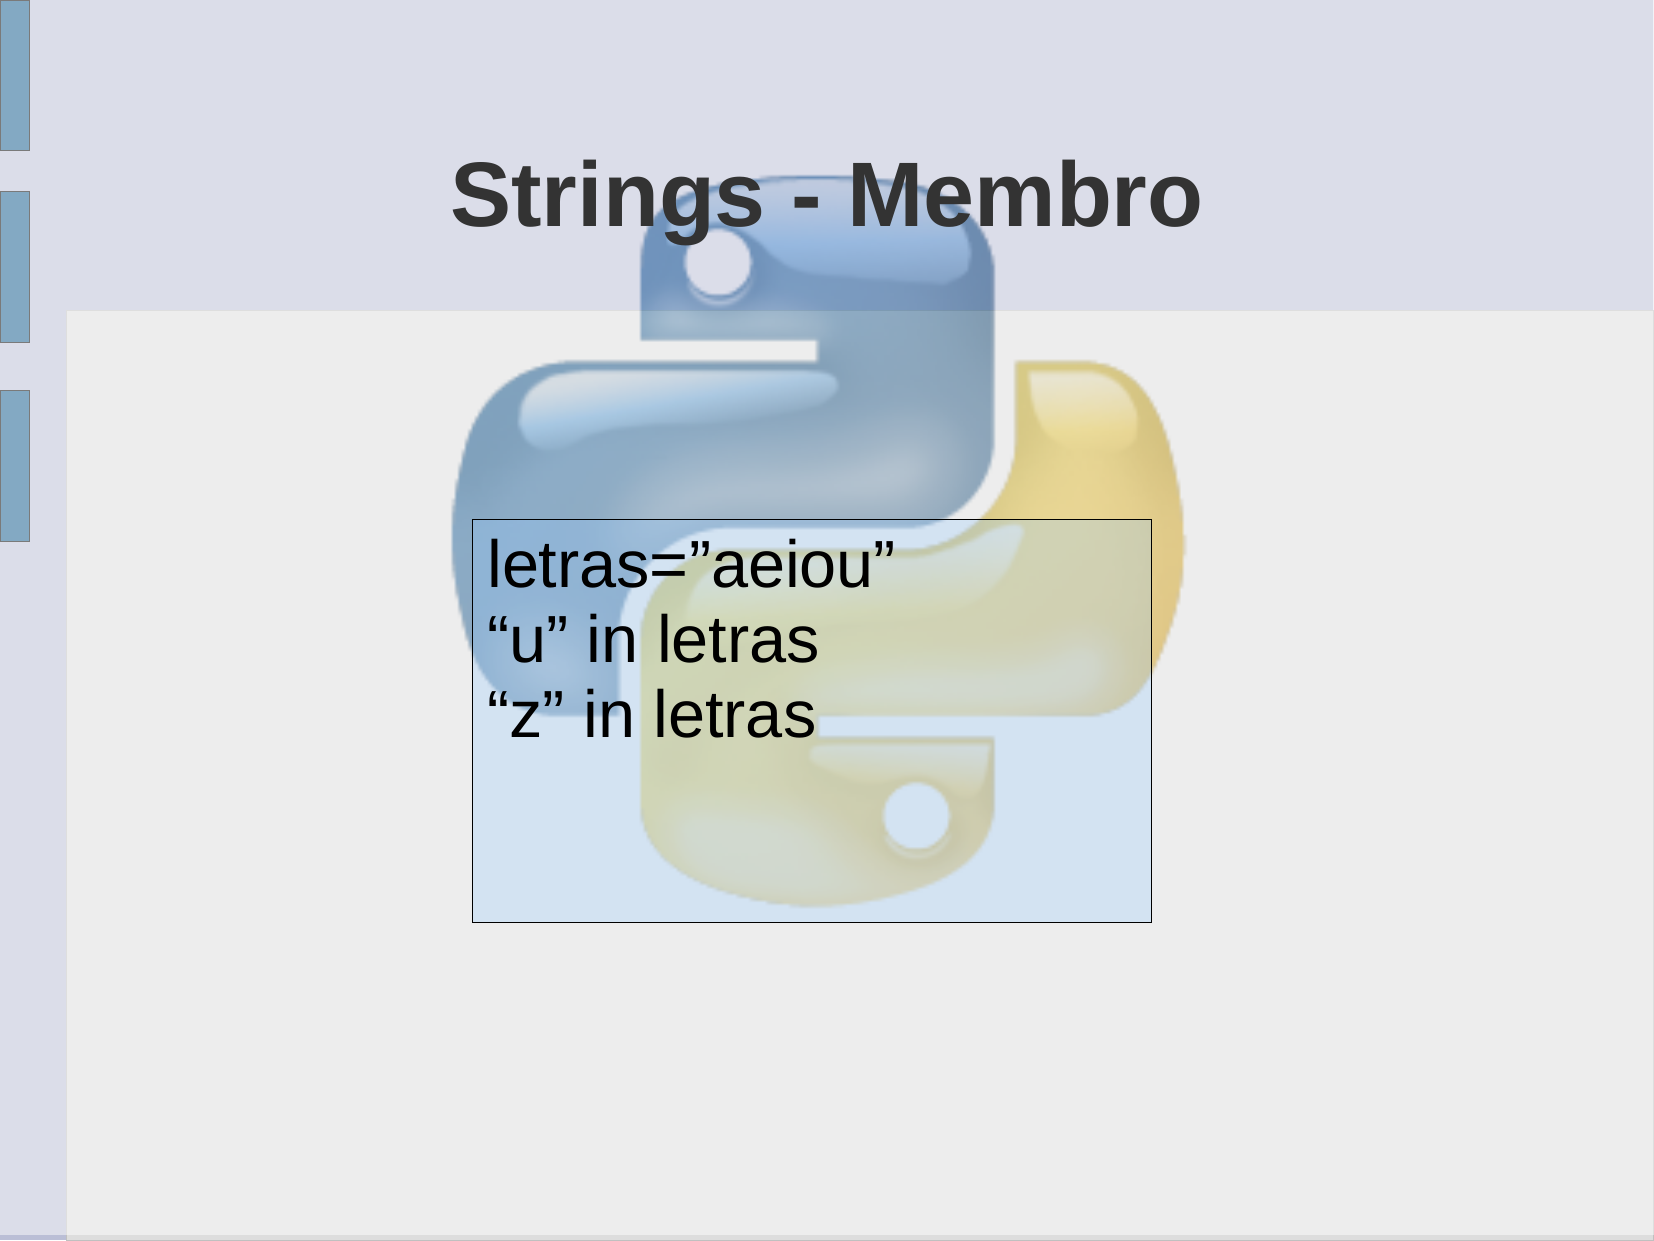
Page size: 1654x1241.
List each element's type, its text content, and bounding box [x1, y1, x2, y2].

picture [0, 0, 1654, 1235]
text_box letras=”aeiou” “u” in letras “z” in letras [472, 519, 1152, 923]
title Strings - Membro [121, 91, 1534, 299]
